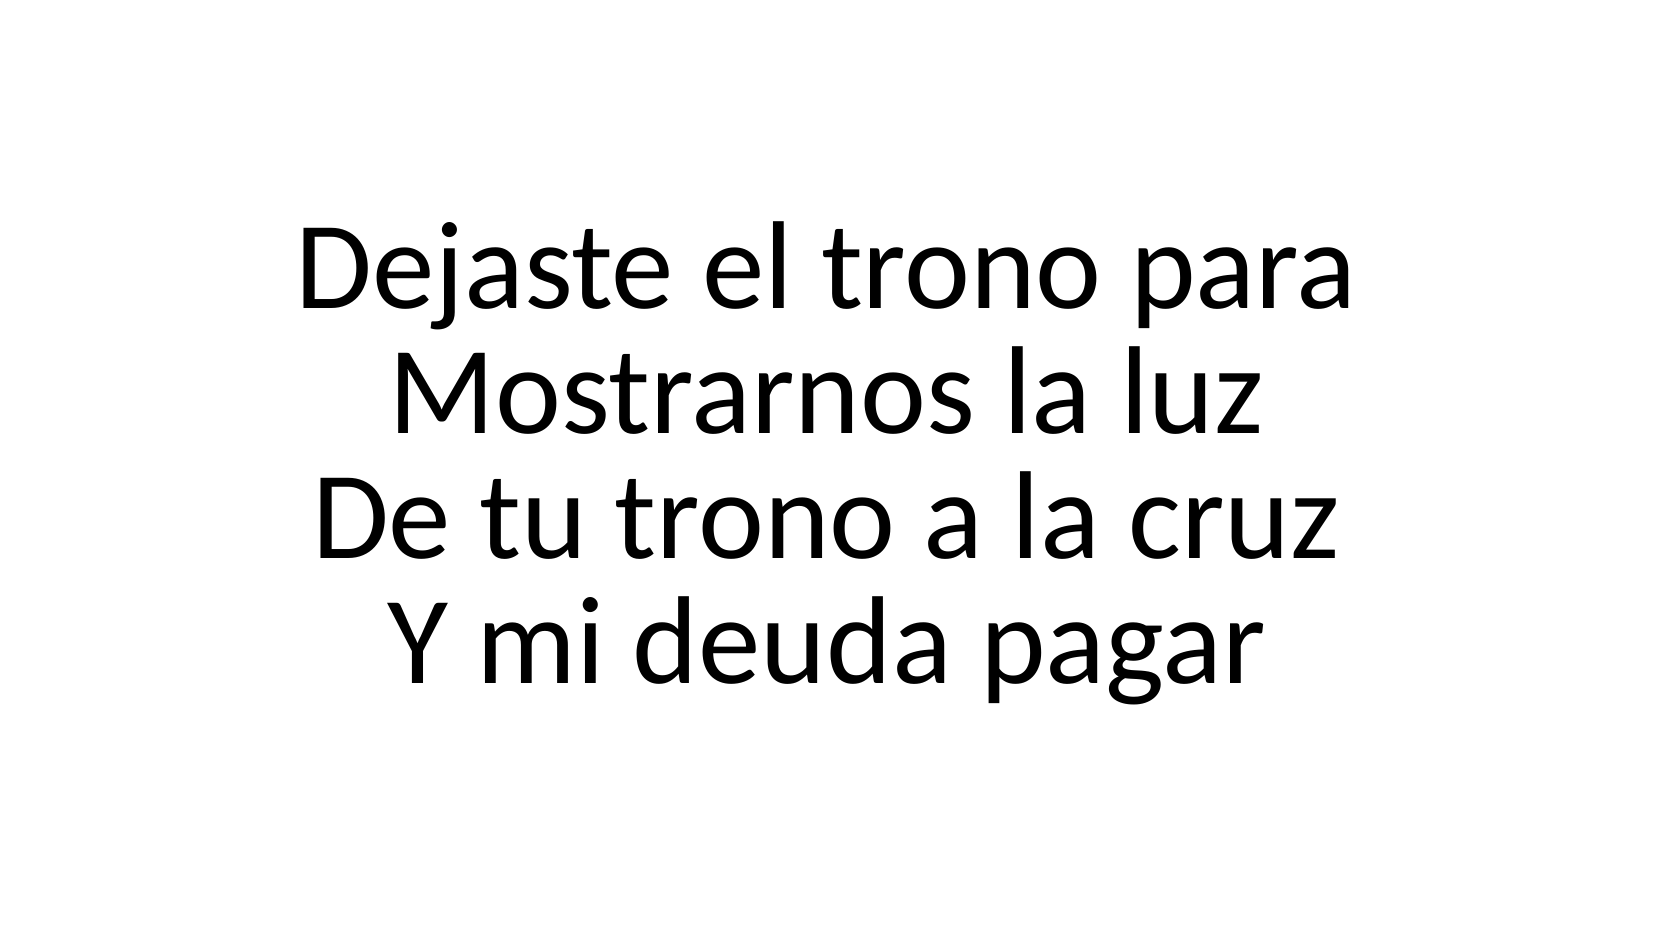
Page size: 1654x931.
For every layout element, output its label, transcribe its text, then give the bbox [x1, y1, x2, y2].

title Dejaste el trono para Mostrarnos la luz De tu trono a la cruz Y mi deuda pagar [0, 0, 1654, 931]
